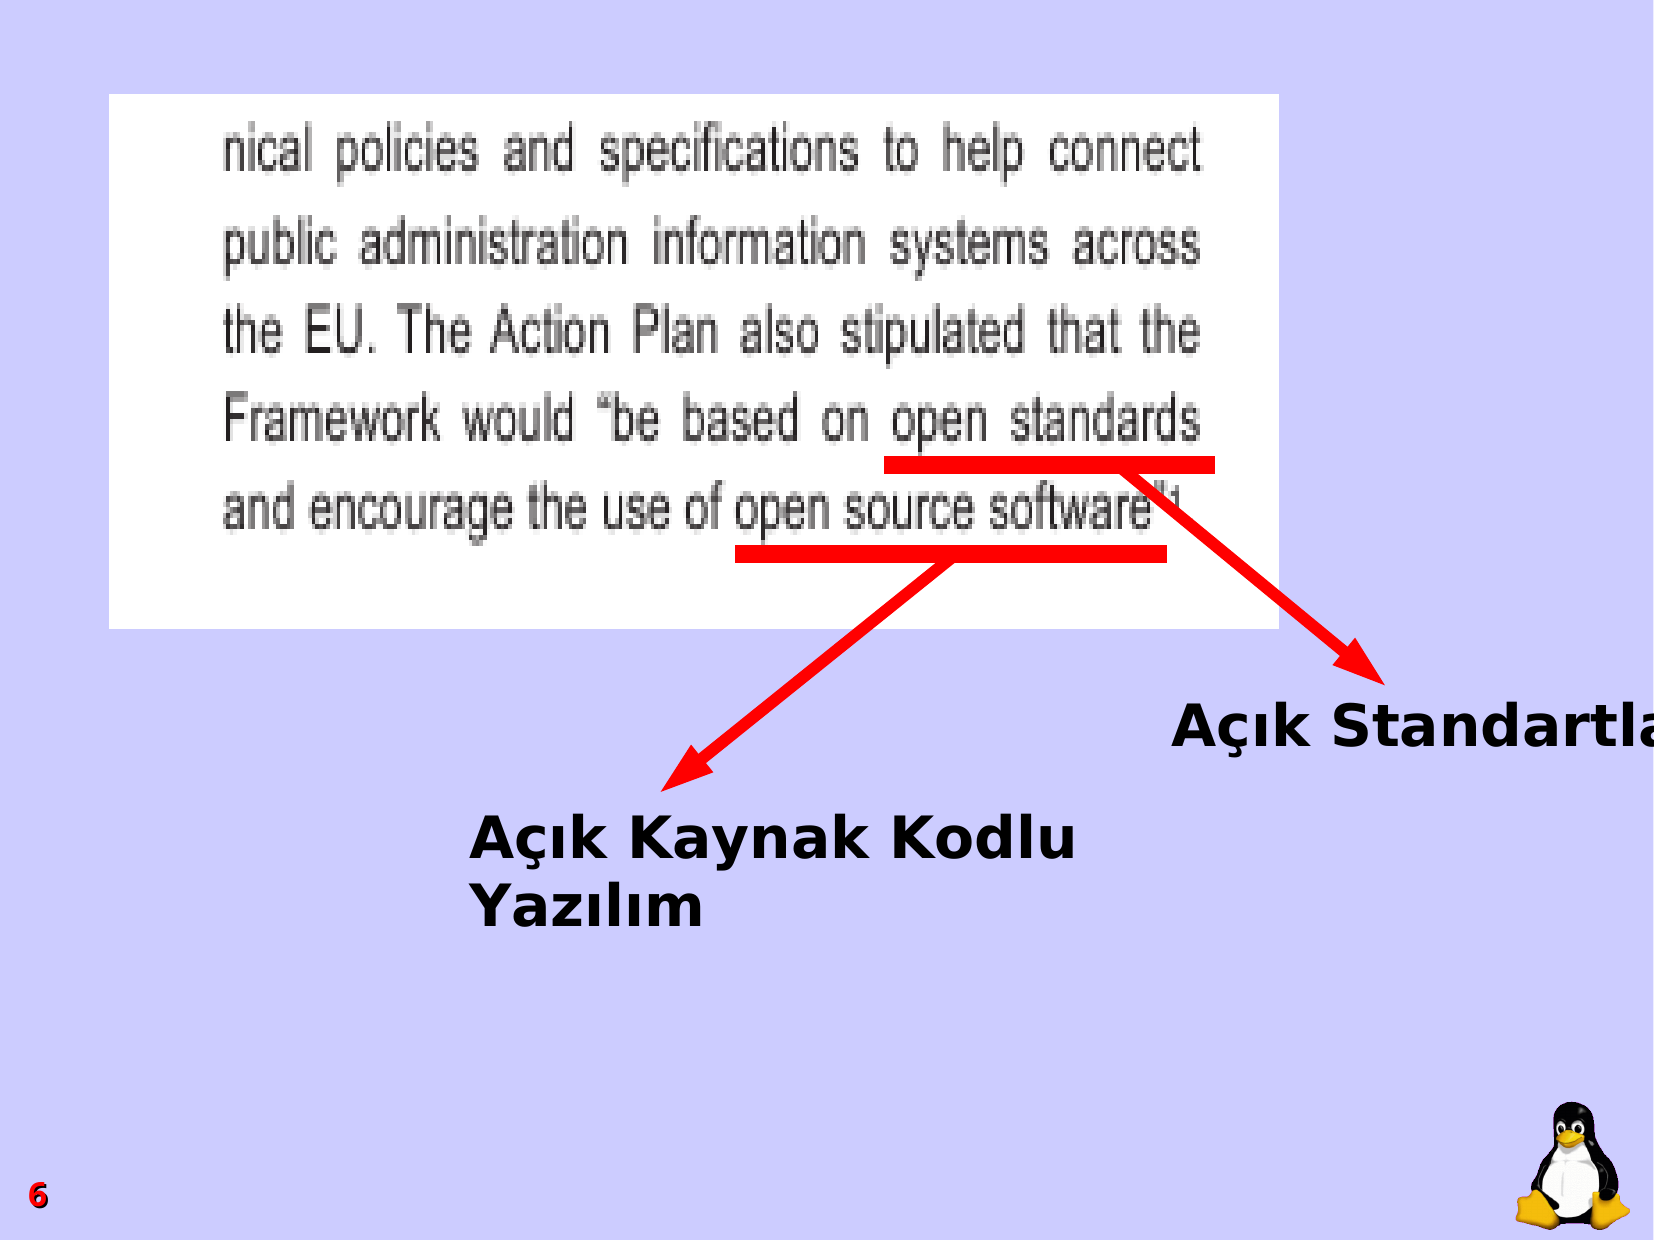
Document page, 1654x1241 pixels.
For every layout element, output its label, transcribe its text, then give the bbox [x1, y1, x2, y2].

text_box Açık Standartlar [1171, 692, 1620, 758]
picture [109, 94, 1279, 629]
picture [1504, 1086, 1654, 1241]
text_box Açık Kaynak Kodlu Yazılım [469, 804, 1013, 935]
